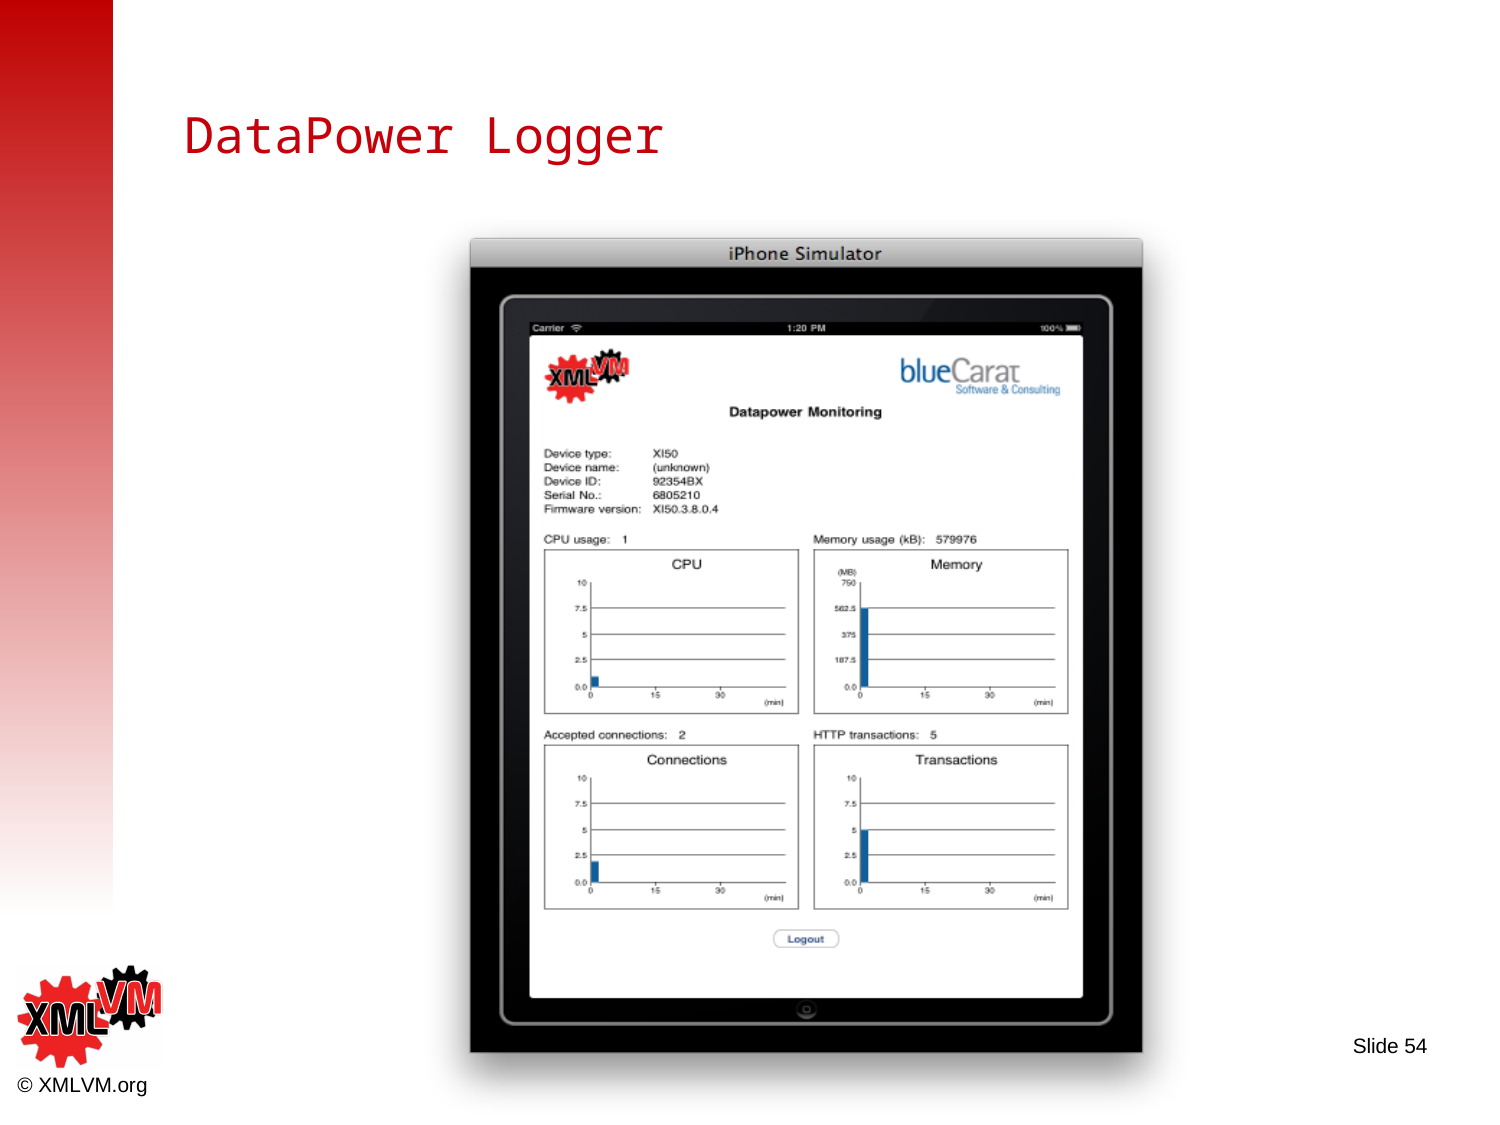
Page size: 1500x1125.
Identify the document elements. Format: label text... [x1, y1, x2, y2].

title DataPower Logger [170, 74, 1447, 200]
picture [413, 206, 1200, 1125]
picture [16, 964, 164, 1069]
